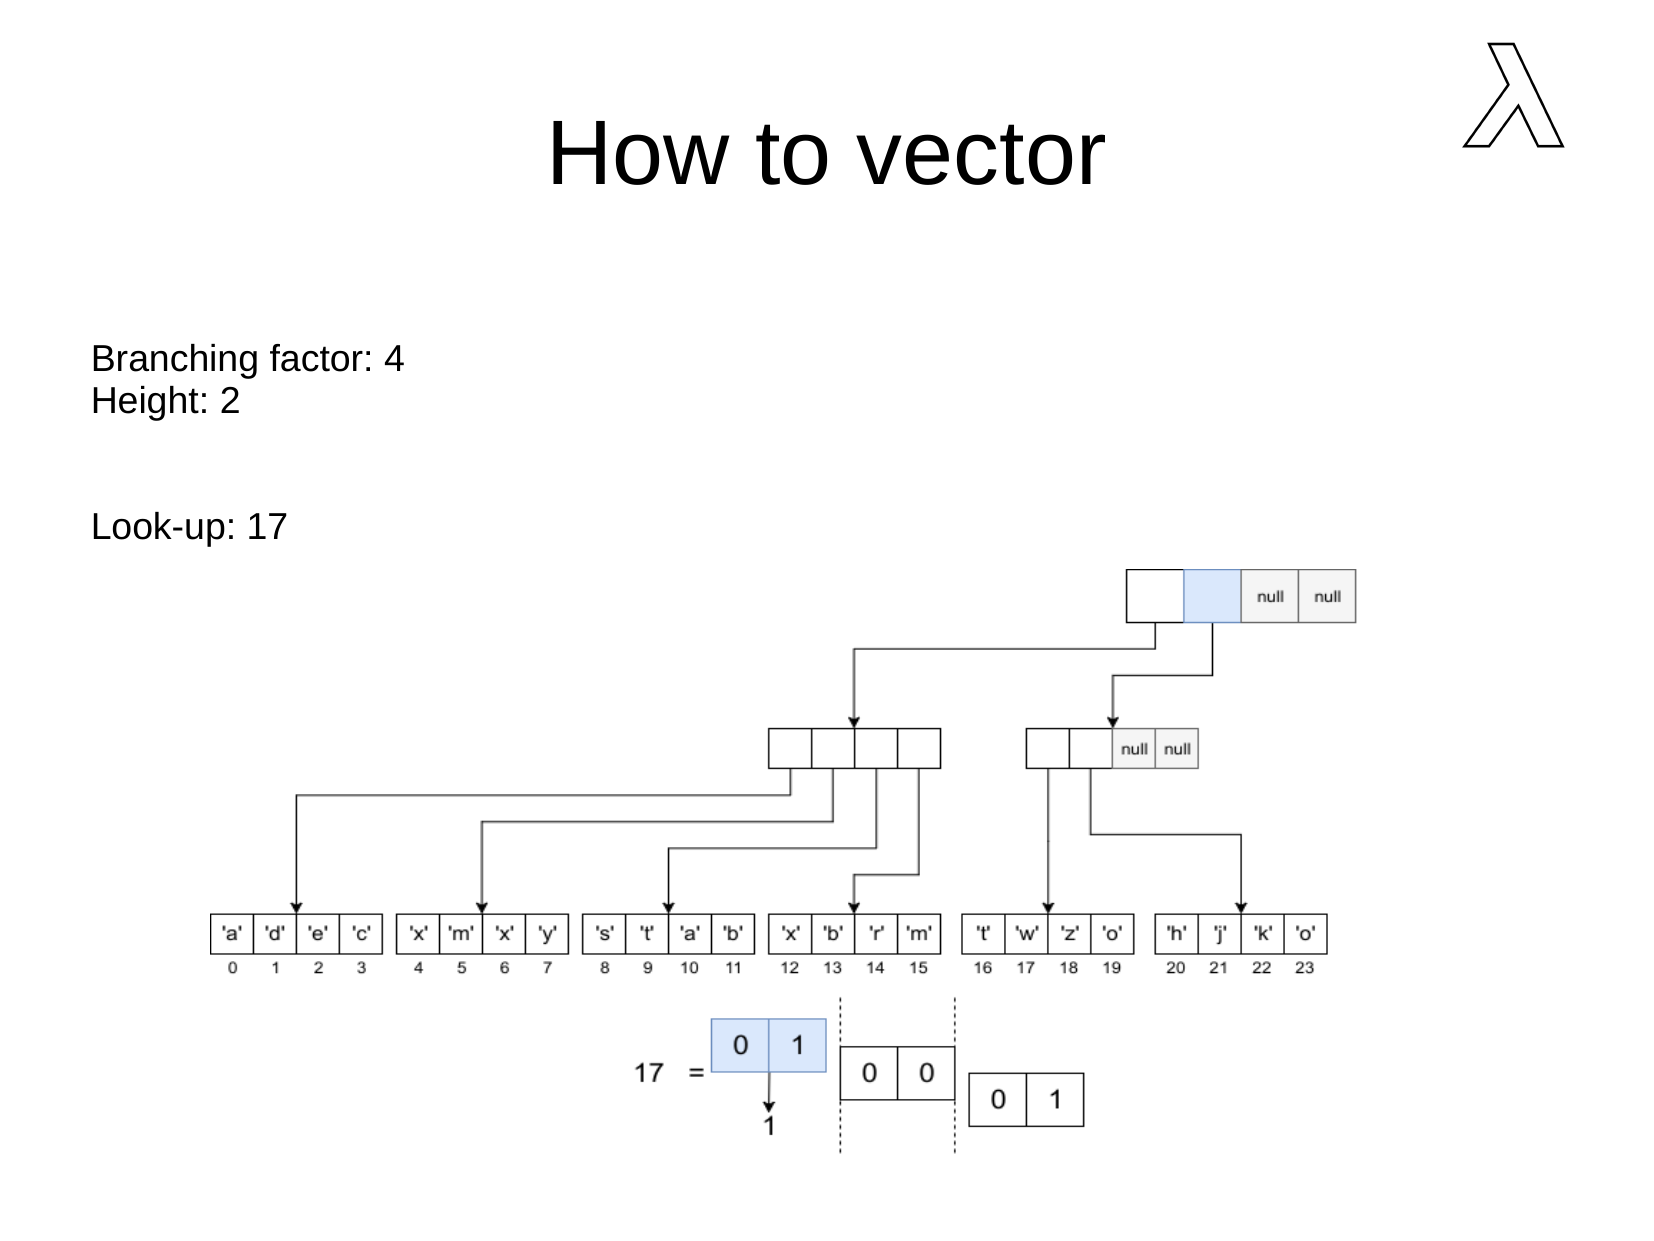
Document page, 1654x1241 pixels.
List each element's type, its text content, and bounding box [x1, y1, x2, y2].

text_box Branching factor: 4 Height: 2 Look-up: 17 [76, 330, 421, 555]
picture [210, 569, 1358, 1156]
title How to vector [82, 49, 1571, 257]
picture [1440, 40, 1587, 151]
